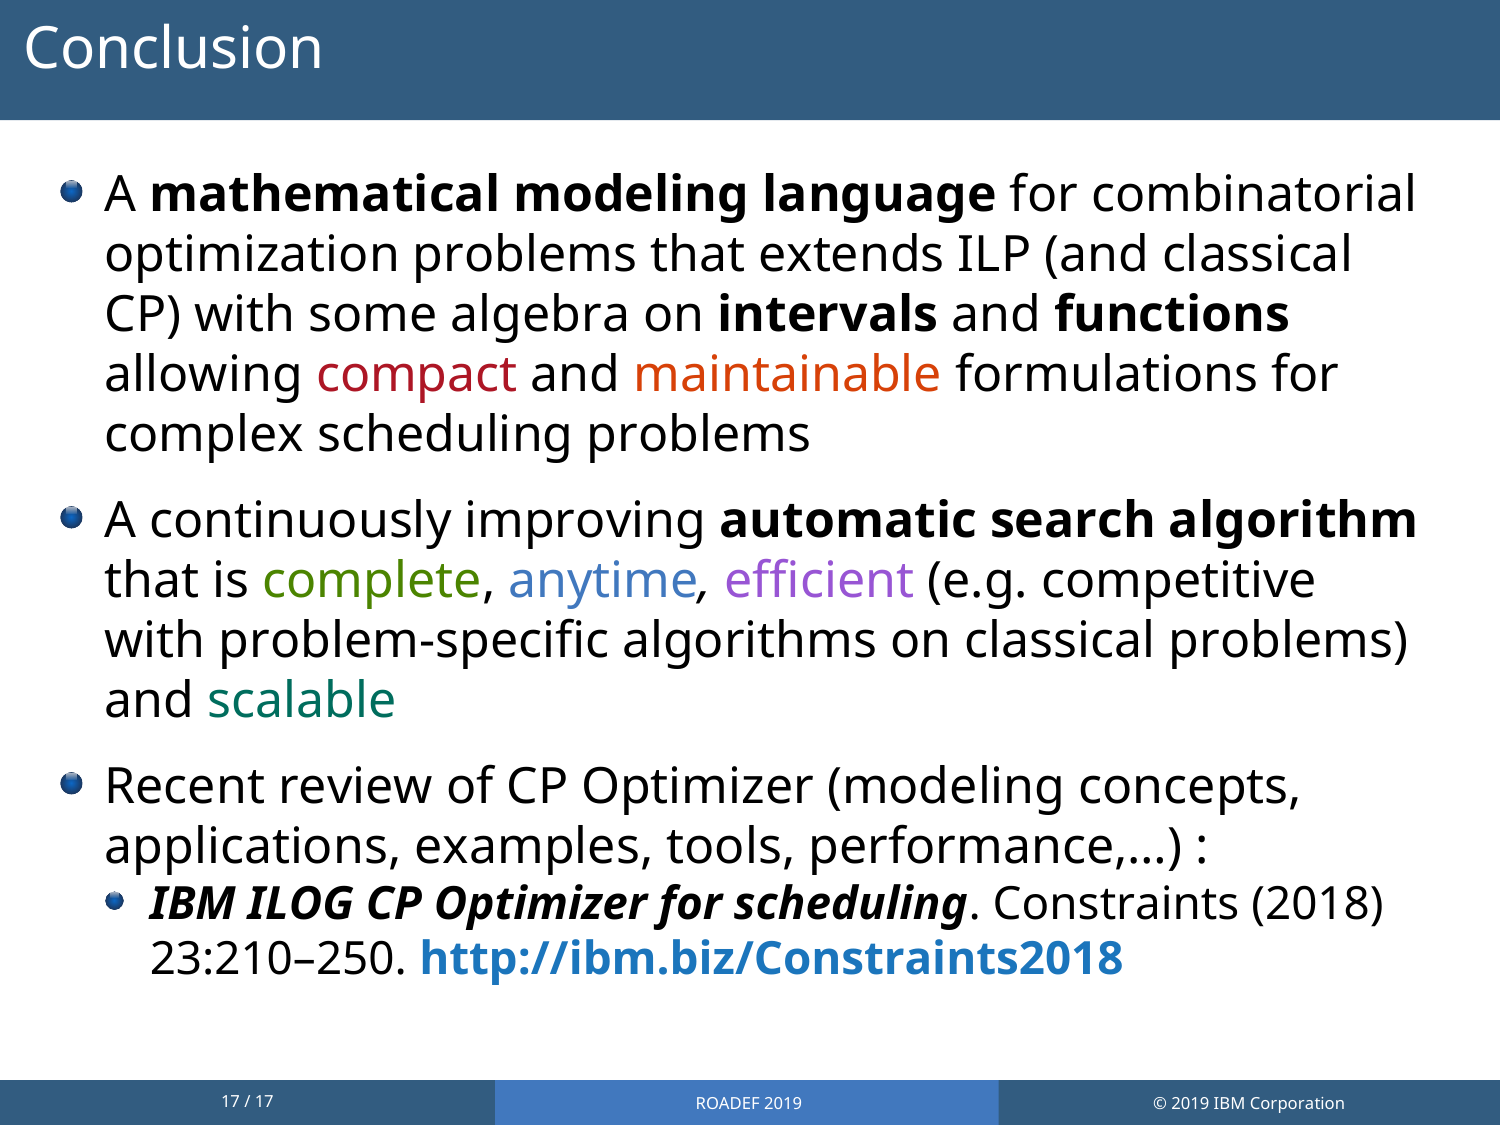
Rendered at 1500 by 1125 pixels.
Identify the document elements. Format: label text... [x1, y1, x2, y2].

title Conclusion [0, 0, 1500, 121]
list A mathematical modeling language for combinatorial optimization problems that extends ILP (and classical CP) with some algebra on intervals and functions allowing compact and maintainable formulations for complex scheduling problems A continuously improving automatic search algorithm that is complete, anytime, efficient (e.g. competitive with problem-specific algorithms on classical problems) and scalable Recent review of CP Optimizer (modeling concepts, applications, examples, tools, performance,…) : IBM ILOG CP Optimizer for scheduling. Constraints (2018) 23:210–250. http://ibm.biz/Constraints2018 [45, 153, 1441, 1046]
